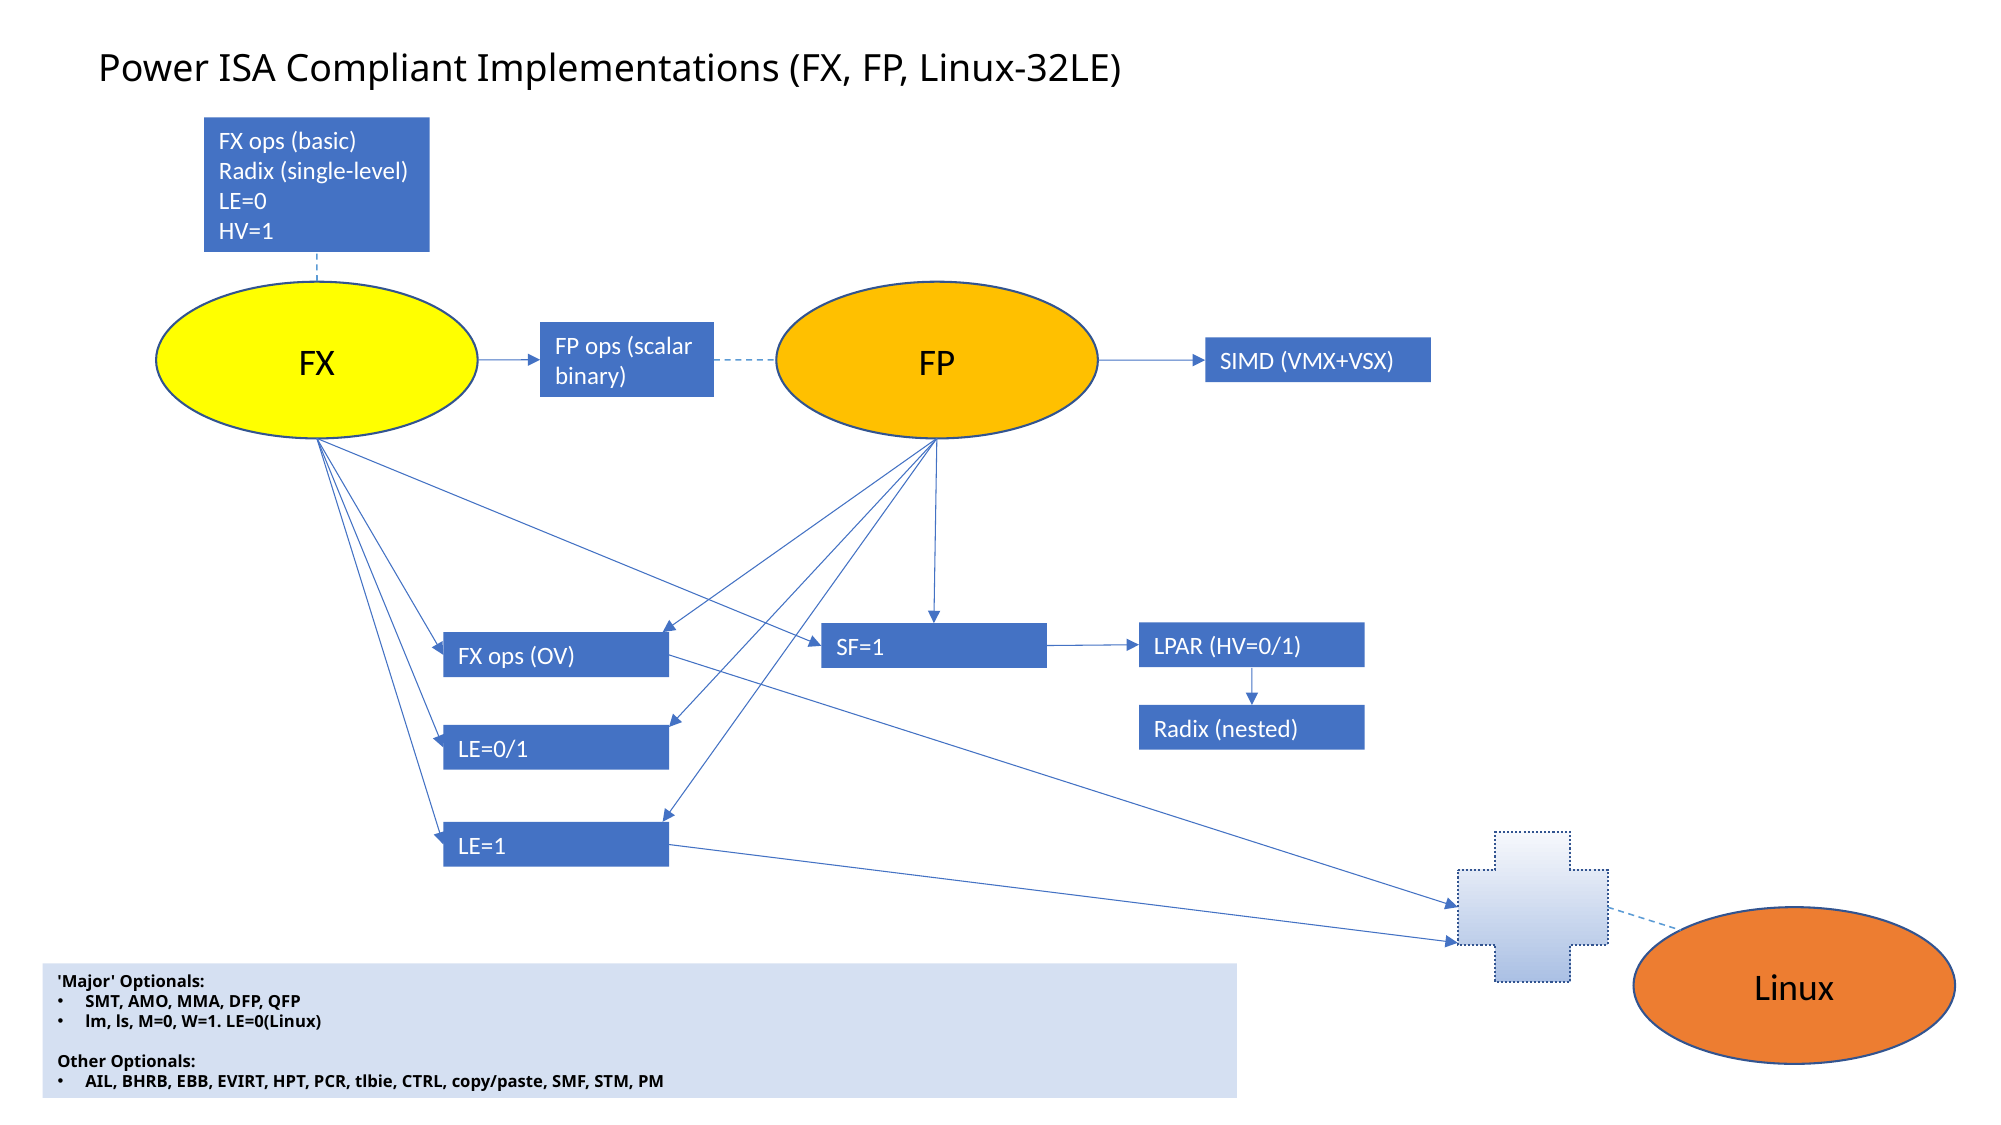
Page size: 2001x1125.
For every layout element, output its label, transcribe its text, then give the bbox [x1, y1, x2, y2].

text_box FP [776, 281, 1098, 439]
text_box FP ops (scalar binary) [540, 322, 714, 397]
text_box LE=0/1 [443, 724, 670, 770]
text_box Radix (nested) [1139, 704, 1365, 750]
text_box FX ops (basic) Radix (single-level) LE=0 HV=1 [204, 117, 430, 252]
text_box Linux [1633, 907, 1956, 1064]
text_box FX [156, 281, 478, 439]
text_box 'Major' Optionals: SMT, AMO, MMA, DFP, QFP lm, ls, M=0, W=1. LE=0(Linux) Other Optionals: AIL, BHRB, EBB, EVIRT, HPT, PCR, tlbie, CTRL, copy/paste, SMF, STM, PM [42, 963, 1237, 1098]
text_box LE=1 [443, 821, 670, 867]
text_box FX ops (OV) [443, 632, 670, 678]
text_box SF=1 [821, 623, 1047, 668]
text_box Power ISA Compliant Implementations (FX, FP, Linux-32LE) [83, 36, 1655, 97]
text_box LPAR (HV=0/1) [1139, 622, 1365, 668]
text_box SIMD (VMX+VSX) [1205, 337, 1431, 383]
text_box [1457, 832, 1608, 983]
